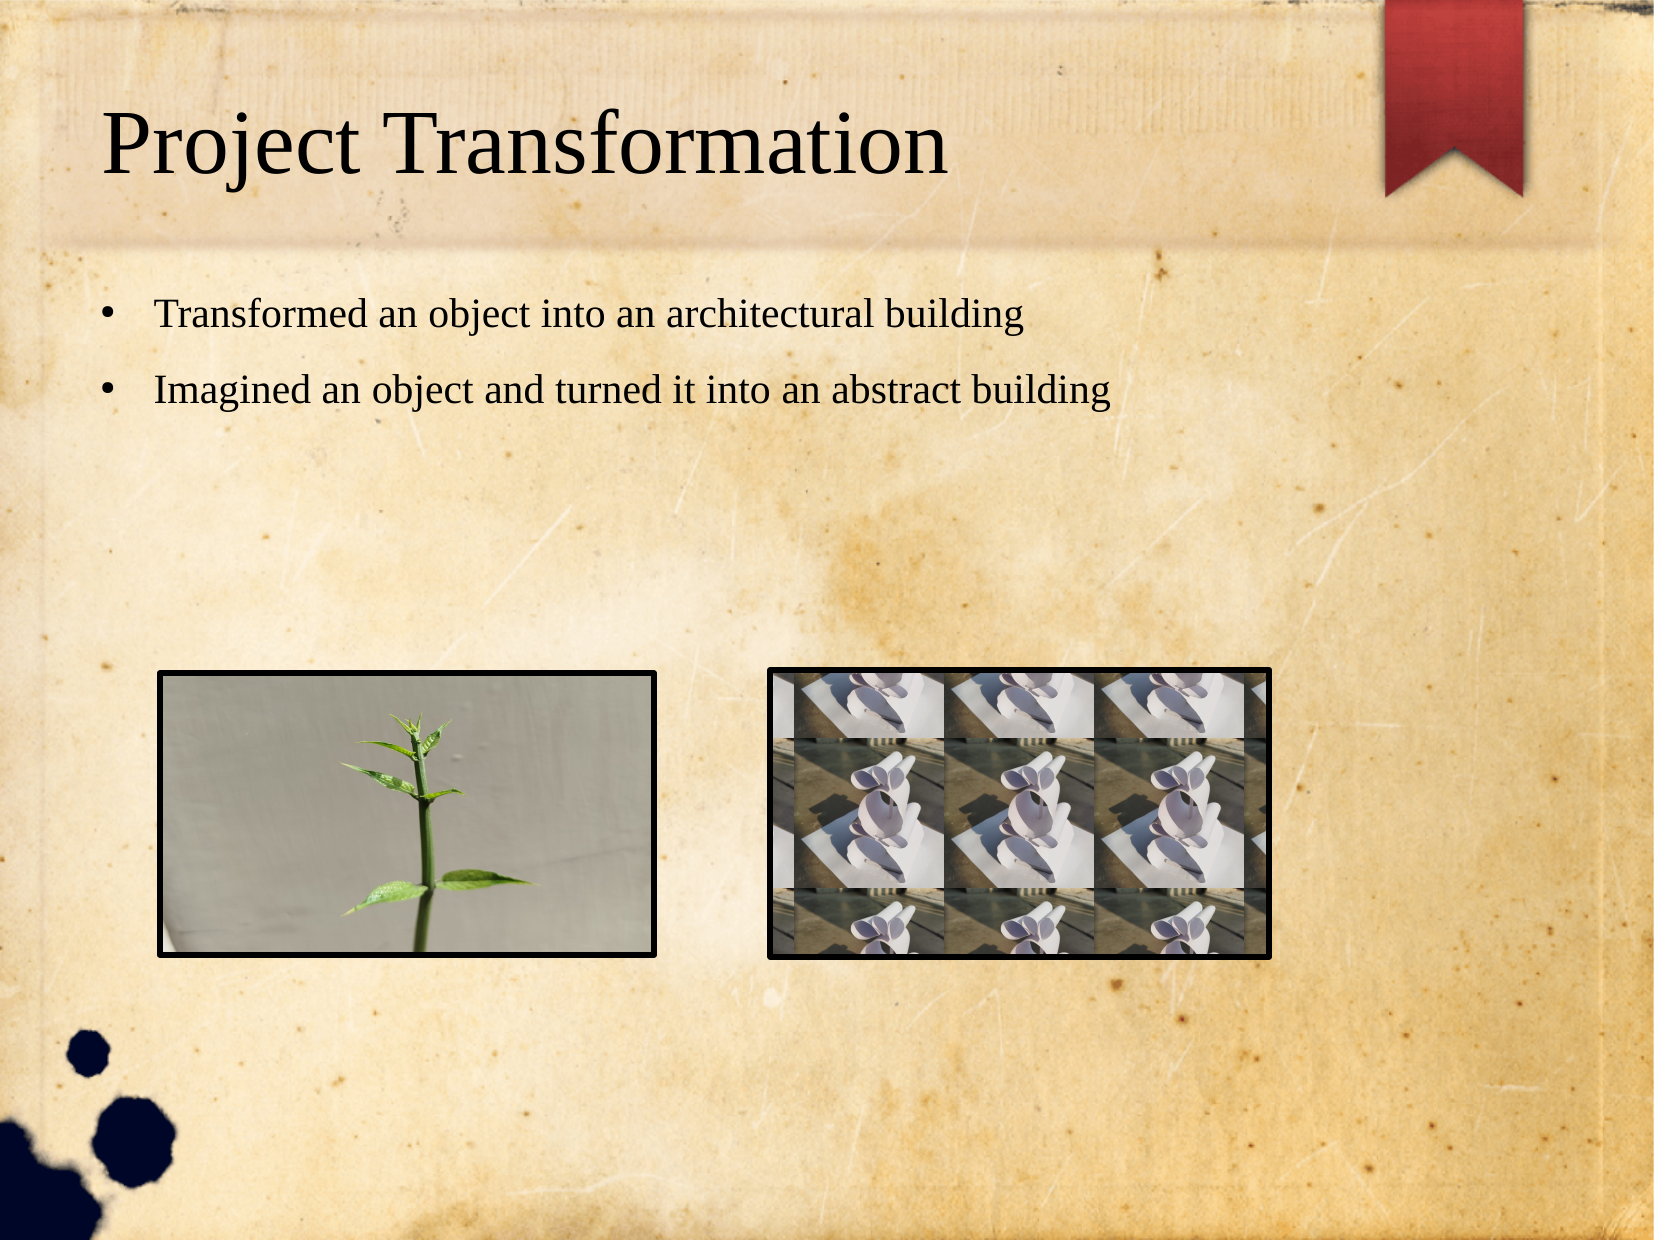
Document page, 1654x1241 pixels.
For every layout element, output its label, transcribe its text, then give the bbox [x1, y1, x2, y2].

title Project Transformation [101, 49, 1366, 237]
text_box [770, 669, 1270, 957]
list Transformed an object into an architectural building Imagined an object and turned it into an abstract building [82, 290, 1571, 1010]
picture [0, 0, 1654, 1240]
